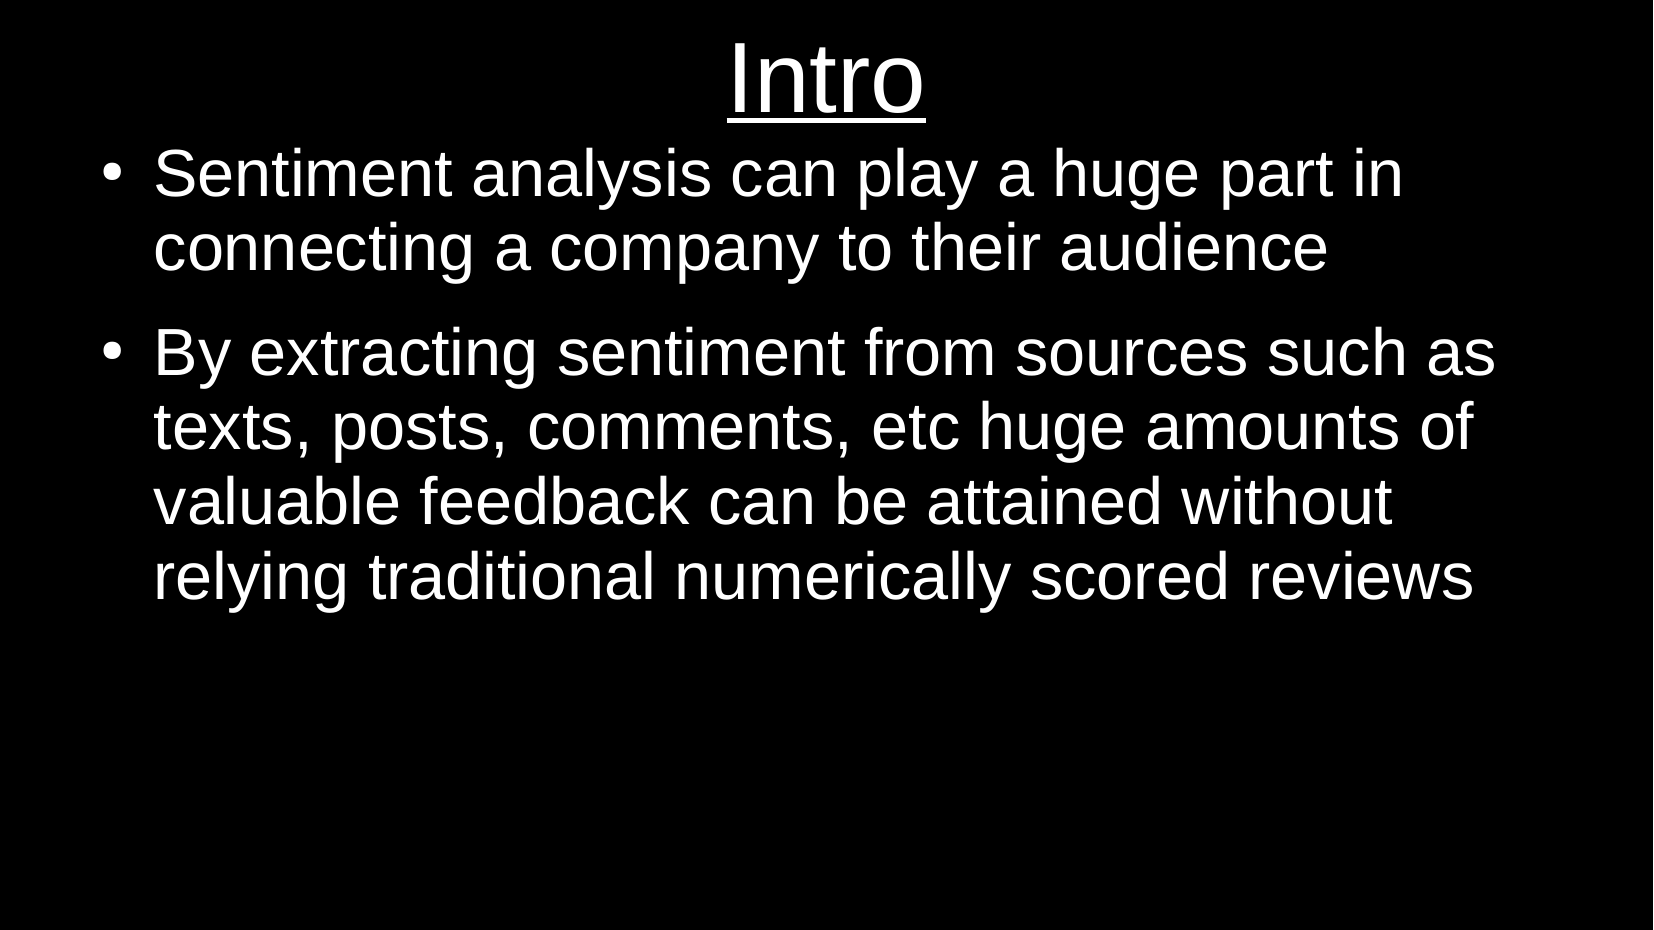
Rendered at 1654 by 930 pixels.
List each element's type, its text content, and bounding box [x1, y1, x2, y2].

title Intro [82, 0, 1571, 135]
list Sentiment analysis can play a huge part in connecting a company to their audience By extracting sentiment from sources such as texts, posts, comments, etc huge amounts of valuable feedback can be attained without relying traditional numerically scored reviews [82, 135, 1571, 676]
